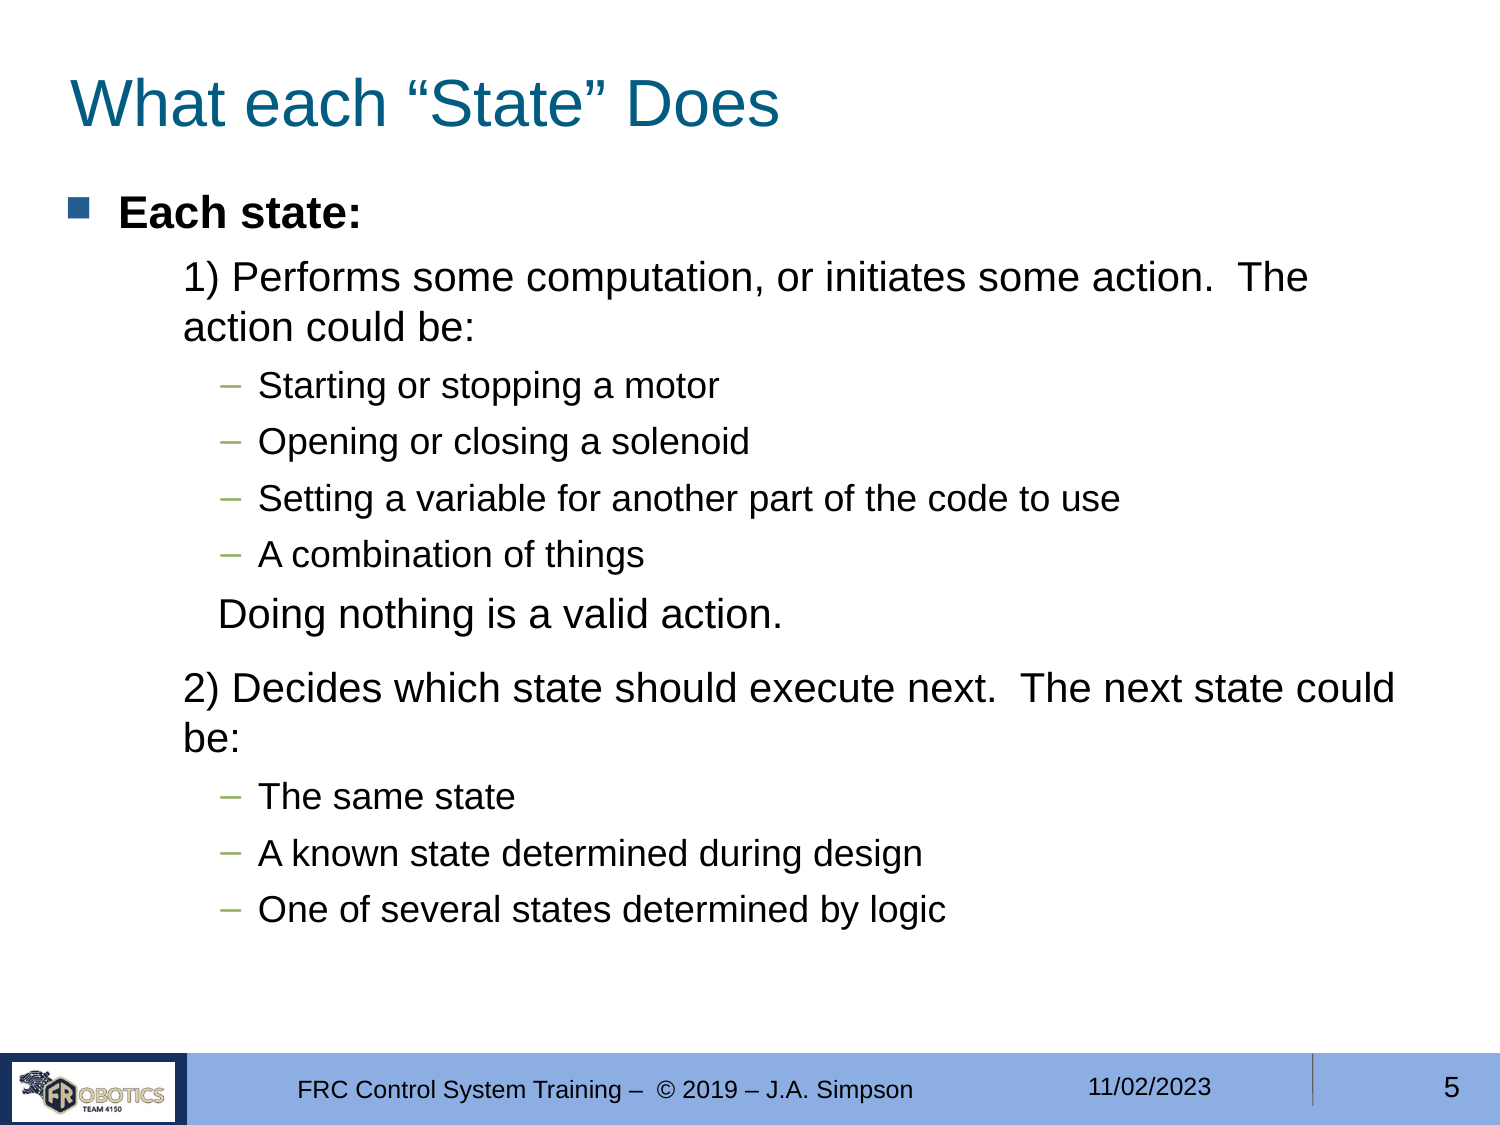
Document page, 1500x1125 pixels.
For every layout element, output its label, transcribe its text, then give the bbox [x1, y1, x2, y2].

list Each state: 1) Performs some computation, or initiates some action. The action could be: Starting or stopping a motor Opening or closing a solenoid Setting a variable for another part of the code to use A combination of things Doing nothing is a valid action. 2) Decides which state should execute next. The next state could be: The same state A known state determined during design One of several states determined by logic [55, 174, 1441, 973]
picture [12, 1062, 175, 1122]
title What each “State” Does [55, 52, 1443, 148]
slide_number <number> [1337, 1072, 1475, 1100]
slide_number 11/02/2023 [1012, 1071, 1288, 1100]
footer FRC Control System Training – © 2019 – J.A. Simpson [225, 1074, 988, 1103]
